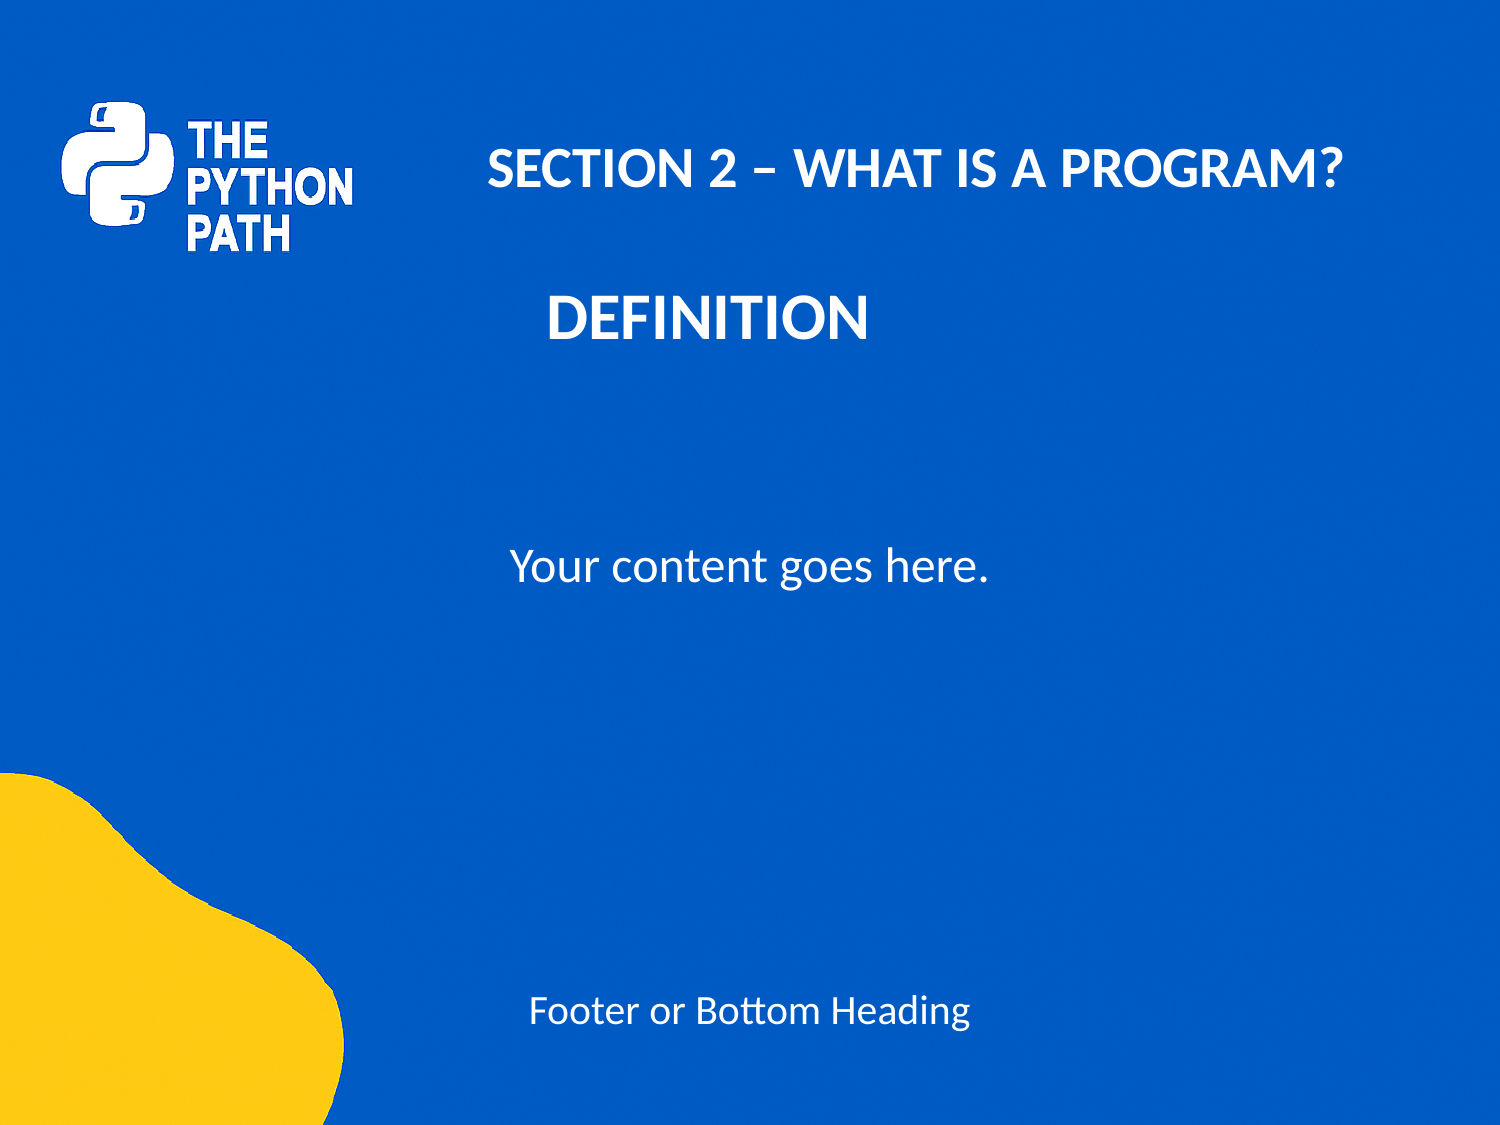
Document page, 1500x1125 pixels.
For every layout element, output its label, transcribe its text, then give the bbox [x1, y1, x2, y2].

text_box DEFINITION [531, 265, 886, 361]
text_box Your content goes here. [494, 524, 1006, 600]
picture [0, 0, 1500, 1125]
text_box SECTION 2 – WHAT IS A PROGRAM? [472, 121, 1362, 207]
text_box Footer or Bottom Heading [513, 975, 986, 1040]
